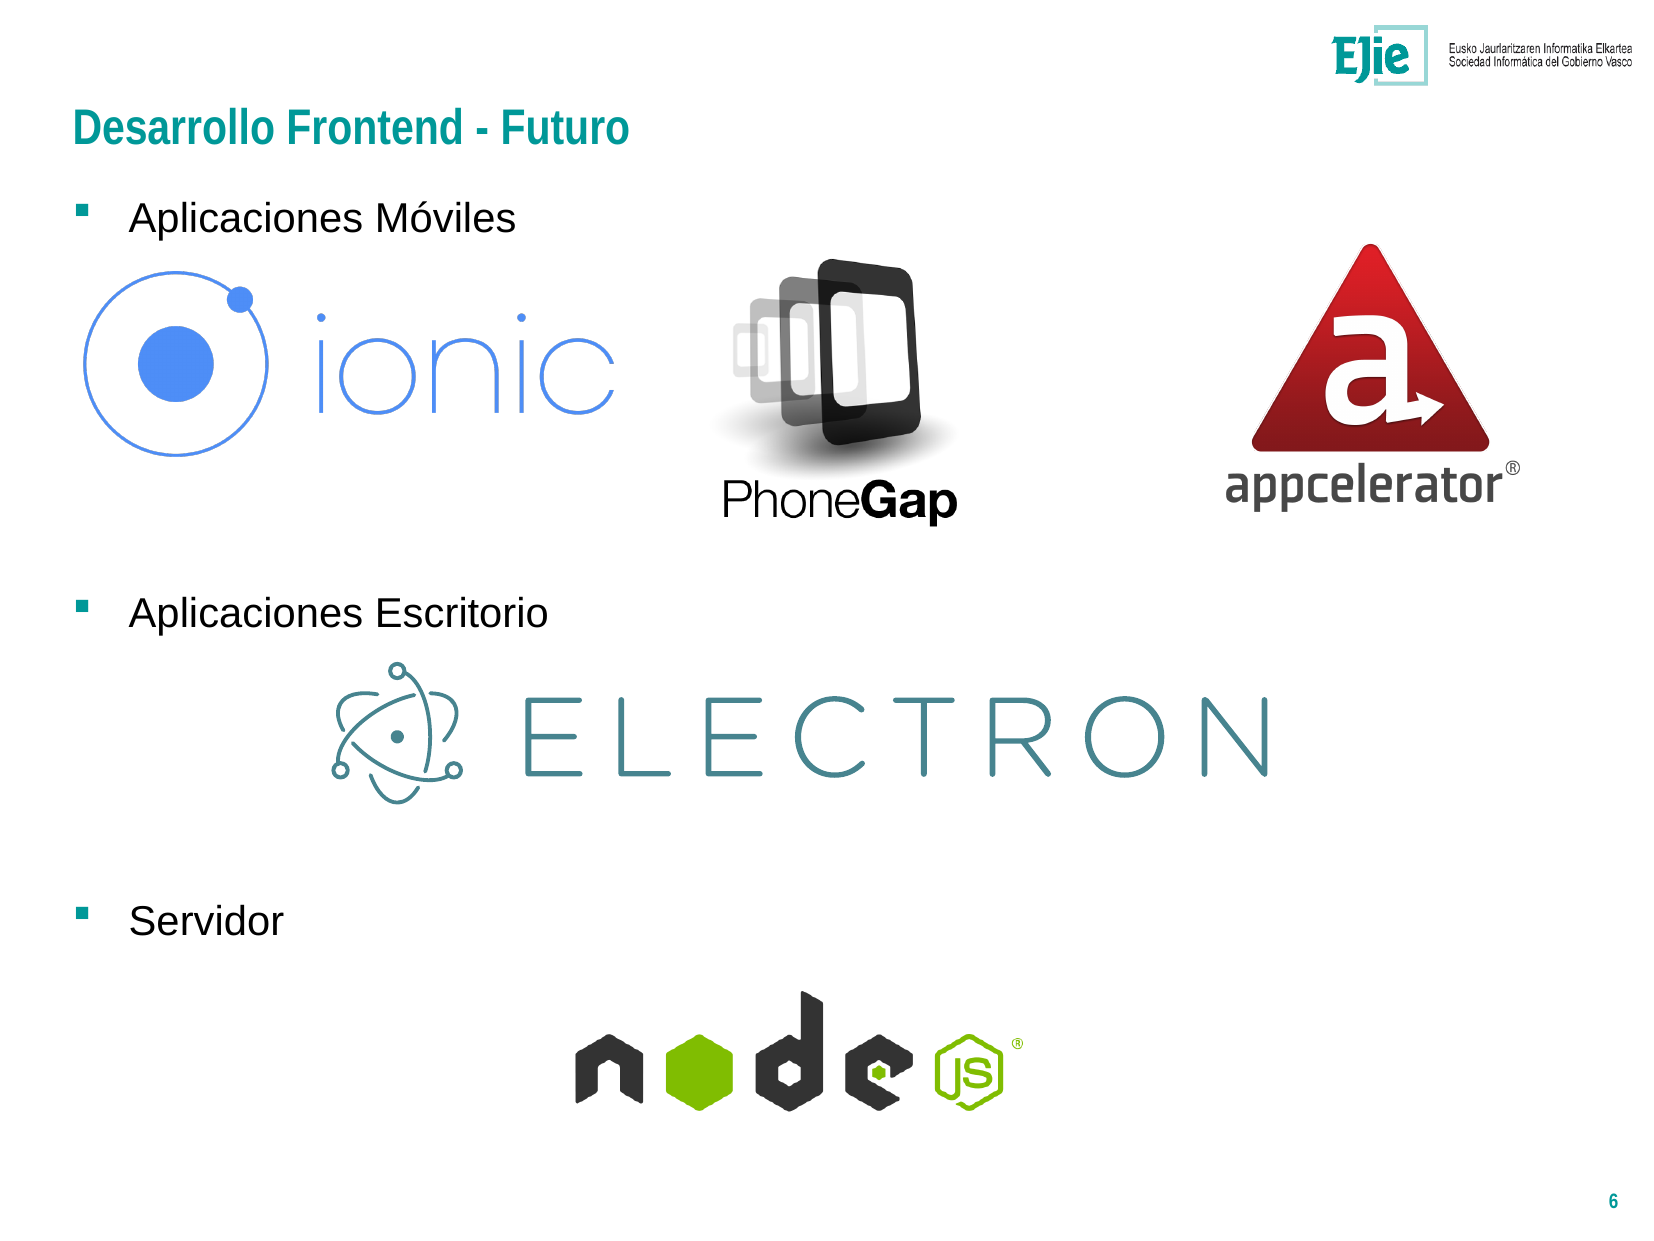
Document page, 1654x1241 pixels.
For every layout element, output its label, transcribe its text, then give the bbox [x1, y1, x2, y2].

list Servidor [57, 885, 1596, 998]
list Aplicaciones Móviles [57, 183, 1596, 296]
picture [536, 898, 1063, 1205]
title Desarrollo Frontend - Futuro [57, 7, 1248, 162]
picture [1331, 24, 1632, 86]
picture [684, 236, 993, 544]
slide_number <número> [1583, 1166, 1644, 1233]
picture [1216, 240, 1520, 544]
picture [330, 661, 1269, 806]
list Aplicaciones Escritorio [57, 578, 1596, 691]
picture [82, 271, 615, 457]
